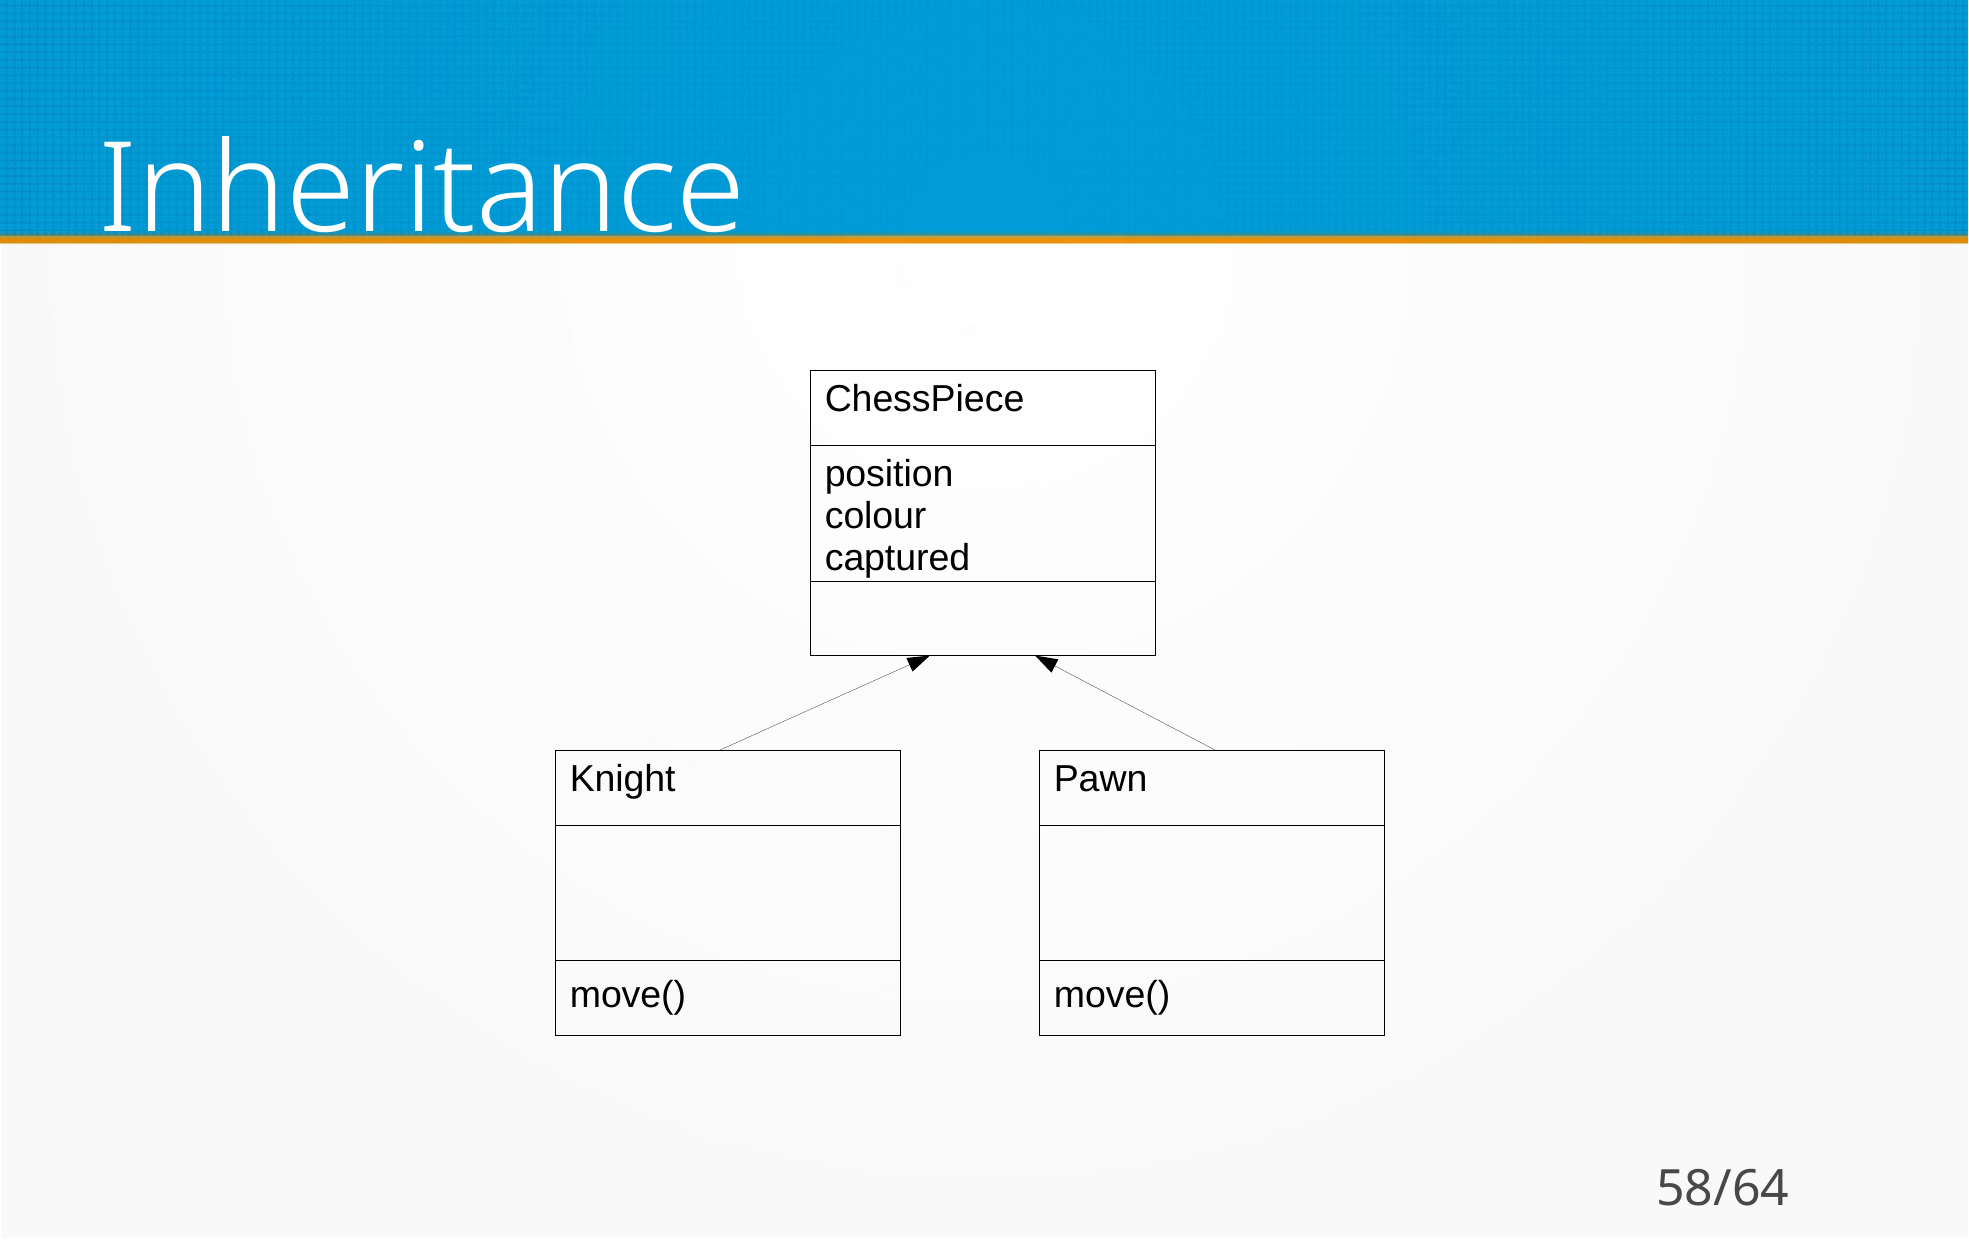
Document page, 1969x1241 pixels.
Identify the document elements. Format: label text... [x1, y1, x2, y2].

text_box ChessPiece [810, 370, 1156, 428]
text_box move() [555, 965, 901, 1023]
text_box move() [1039, 965, 1385, 1023]
title Inheritance [98, 49, 1870, 257]
text_box position colour captured [810, 445, 1156, 587]
text_box Pawn [1039, 750, 1385, 807]
text_box Knight [555, 750, 901, 807]
picture [0, 233, 1969, 1241]
